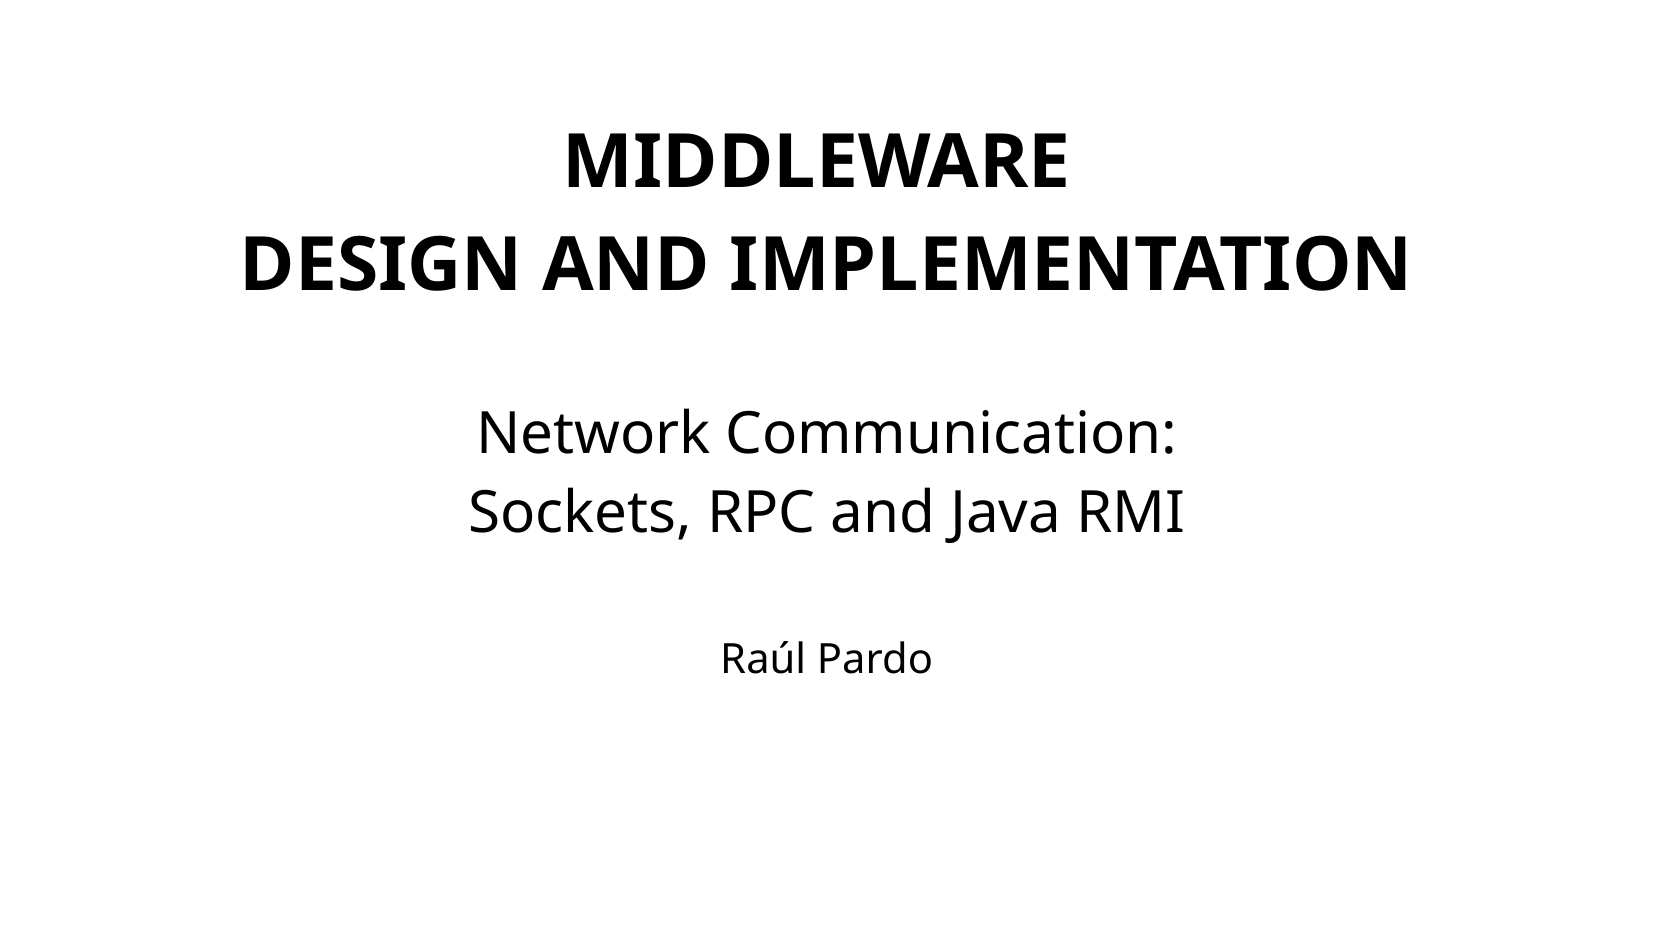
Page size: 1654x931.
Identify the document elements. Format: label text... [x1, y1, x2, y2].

subtitle MIDDLEWARE DESIGN AND IMPLEMENTATION Network Communication: Sockets, RPC and Java RMI Raúl Pardo [82, 36, 1571, 757]
